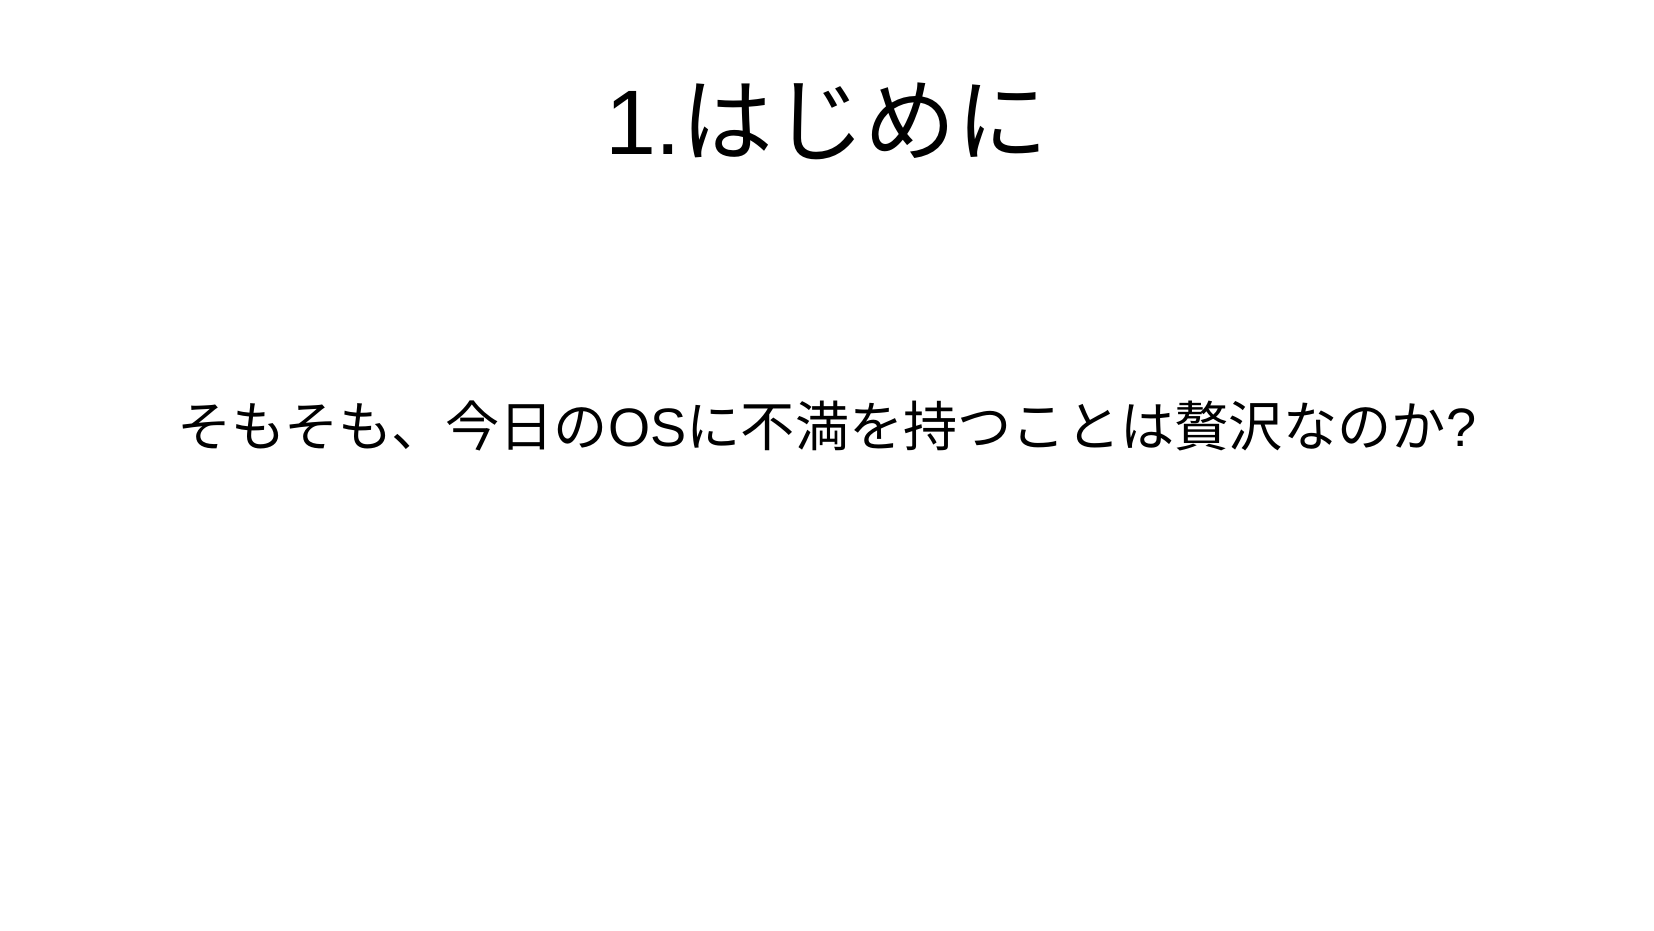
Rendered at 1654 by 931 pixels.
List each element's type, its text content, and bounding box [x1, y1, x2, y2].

title 1.はじめに [82, 37, 1571, 193]
list そもそも、今日のOSに不満を持つことは贅沢なのか? [82, 383, 1571, 532]
